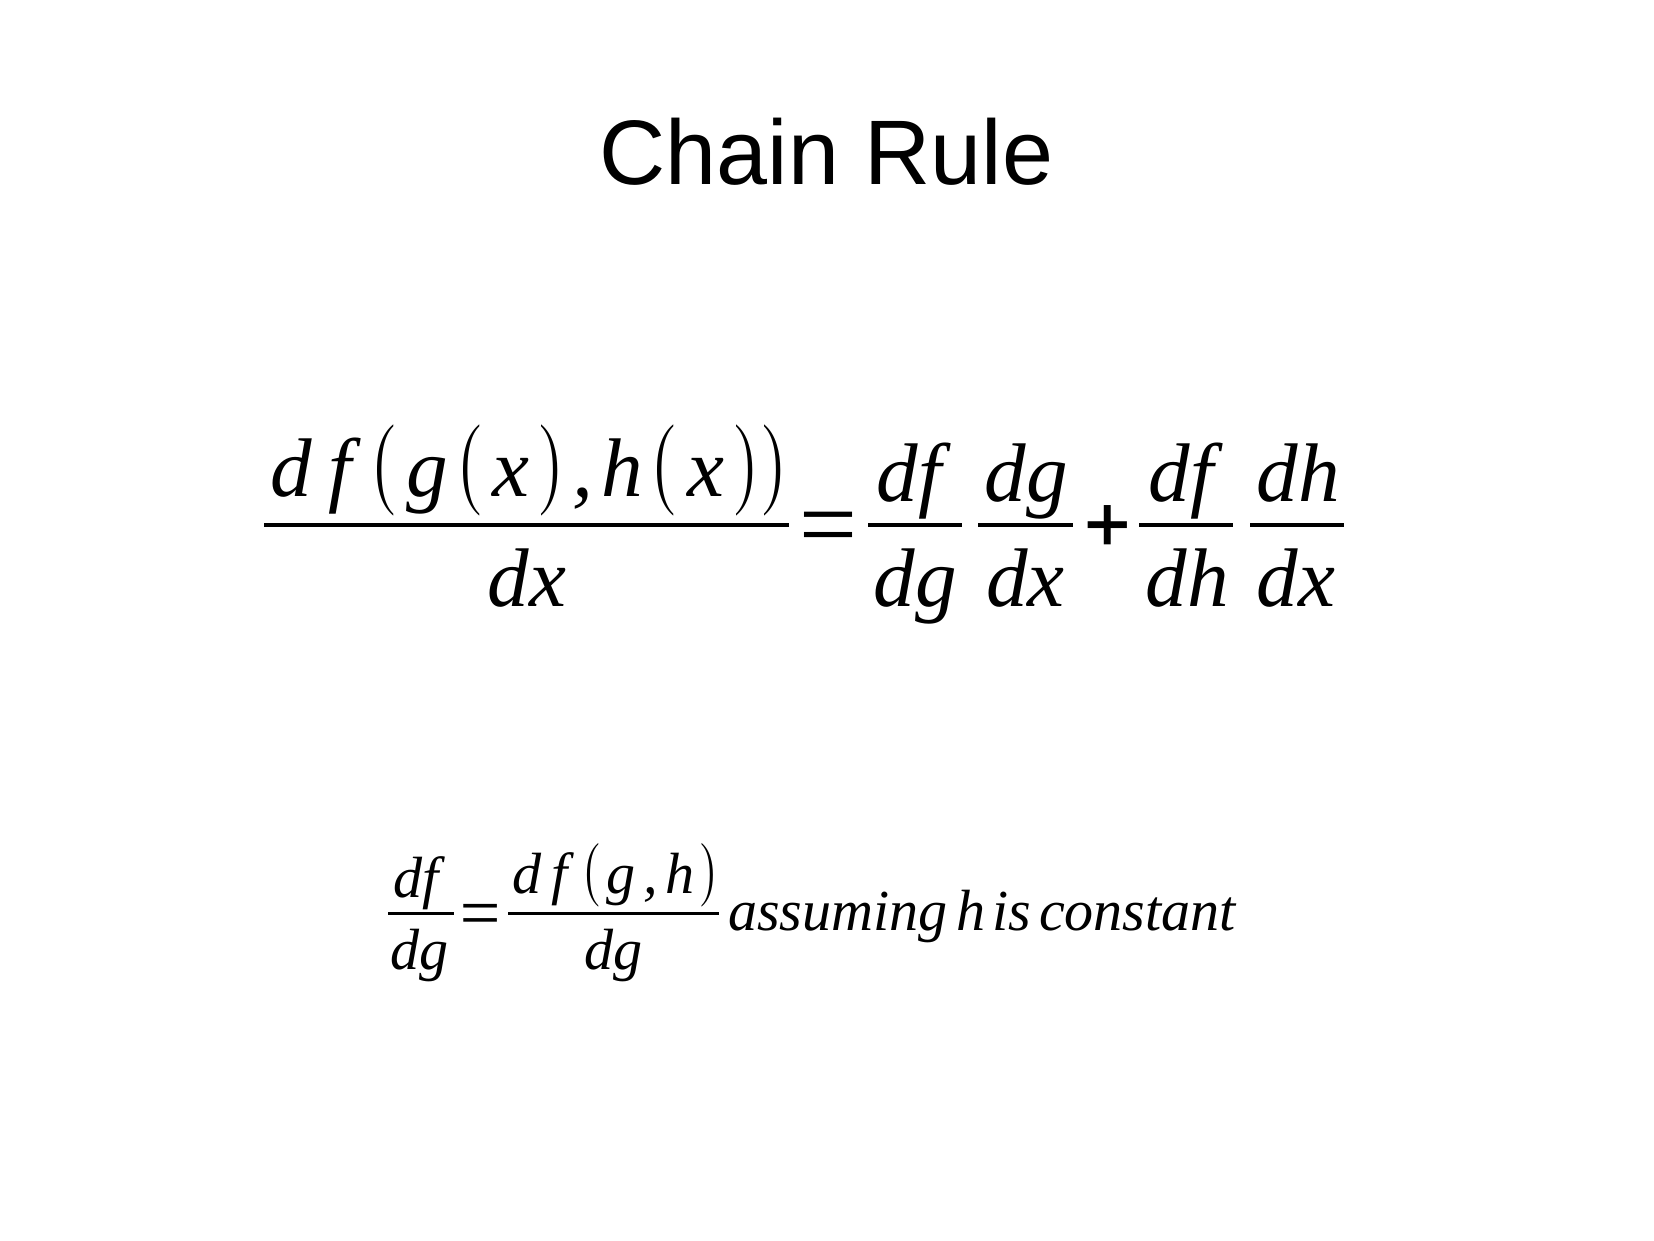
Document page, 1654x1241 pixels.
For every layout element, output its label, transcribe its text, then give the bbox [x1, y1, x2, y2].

title Chain Rule [82, 49, 1571, 257]
chart [378, 840, 1246, 983]
chart [255, 420, 1354, 624]
